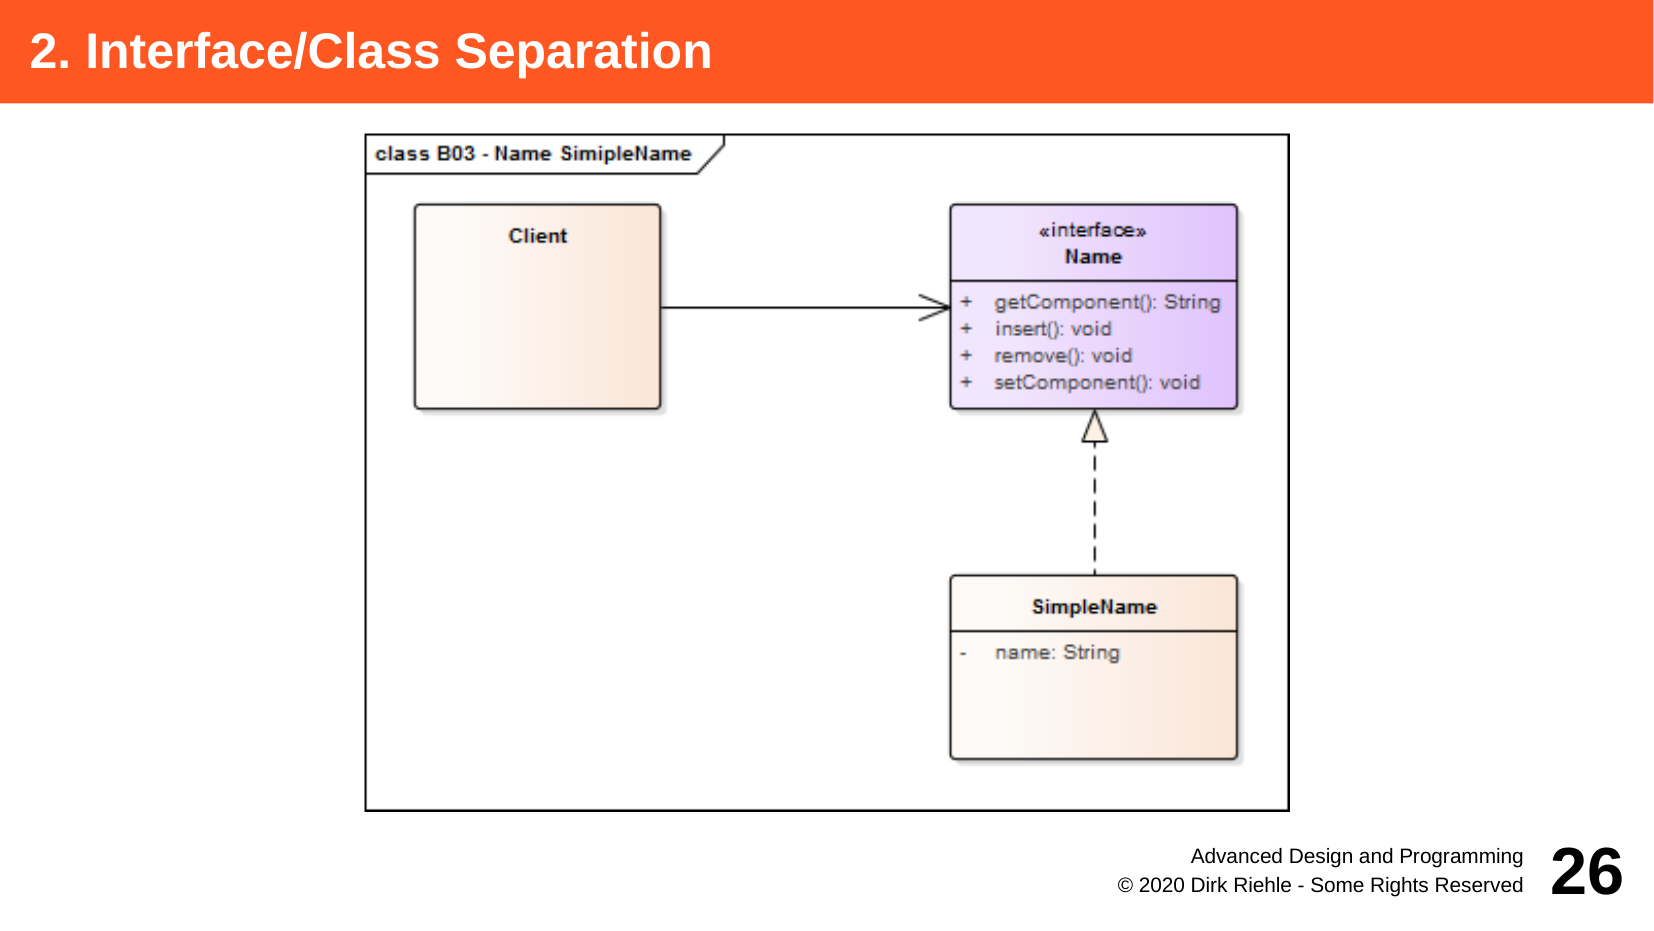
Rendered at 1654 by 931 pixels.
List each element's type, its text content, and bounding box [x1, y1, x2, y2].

title 2. Interface/Class Separation [0, 0, 1654, 104]
picture [363, 132, 1290, 813]
